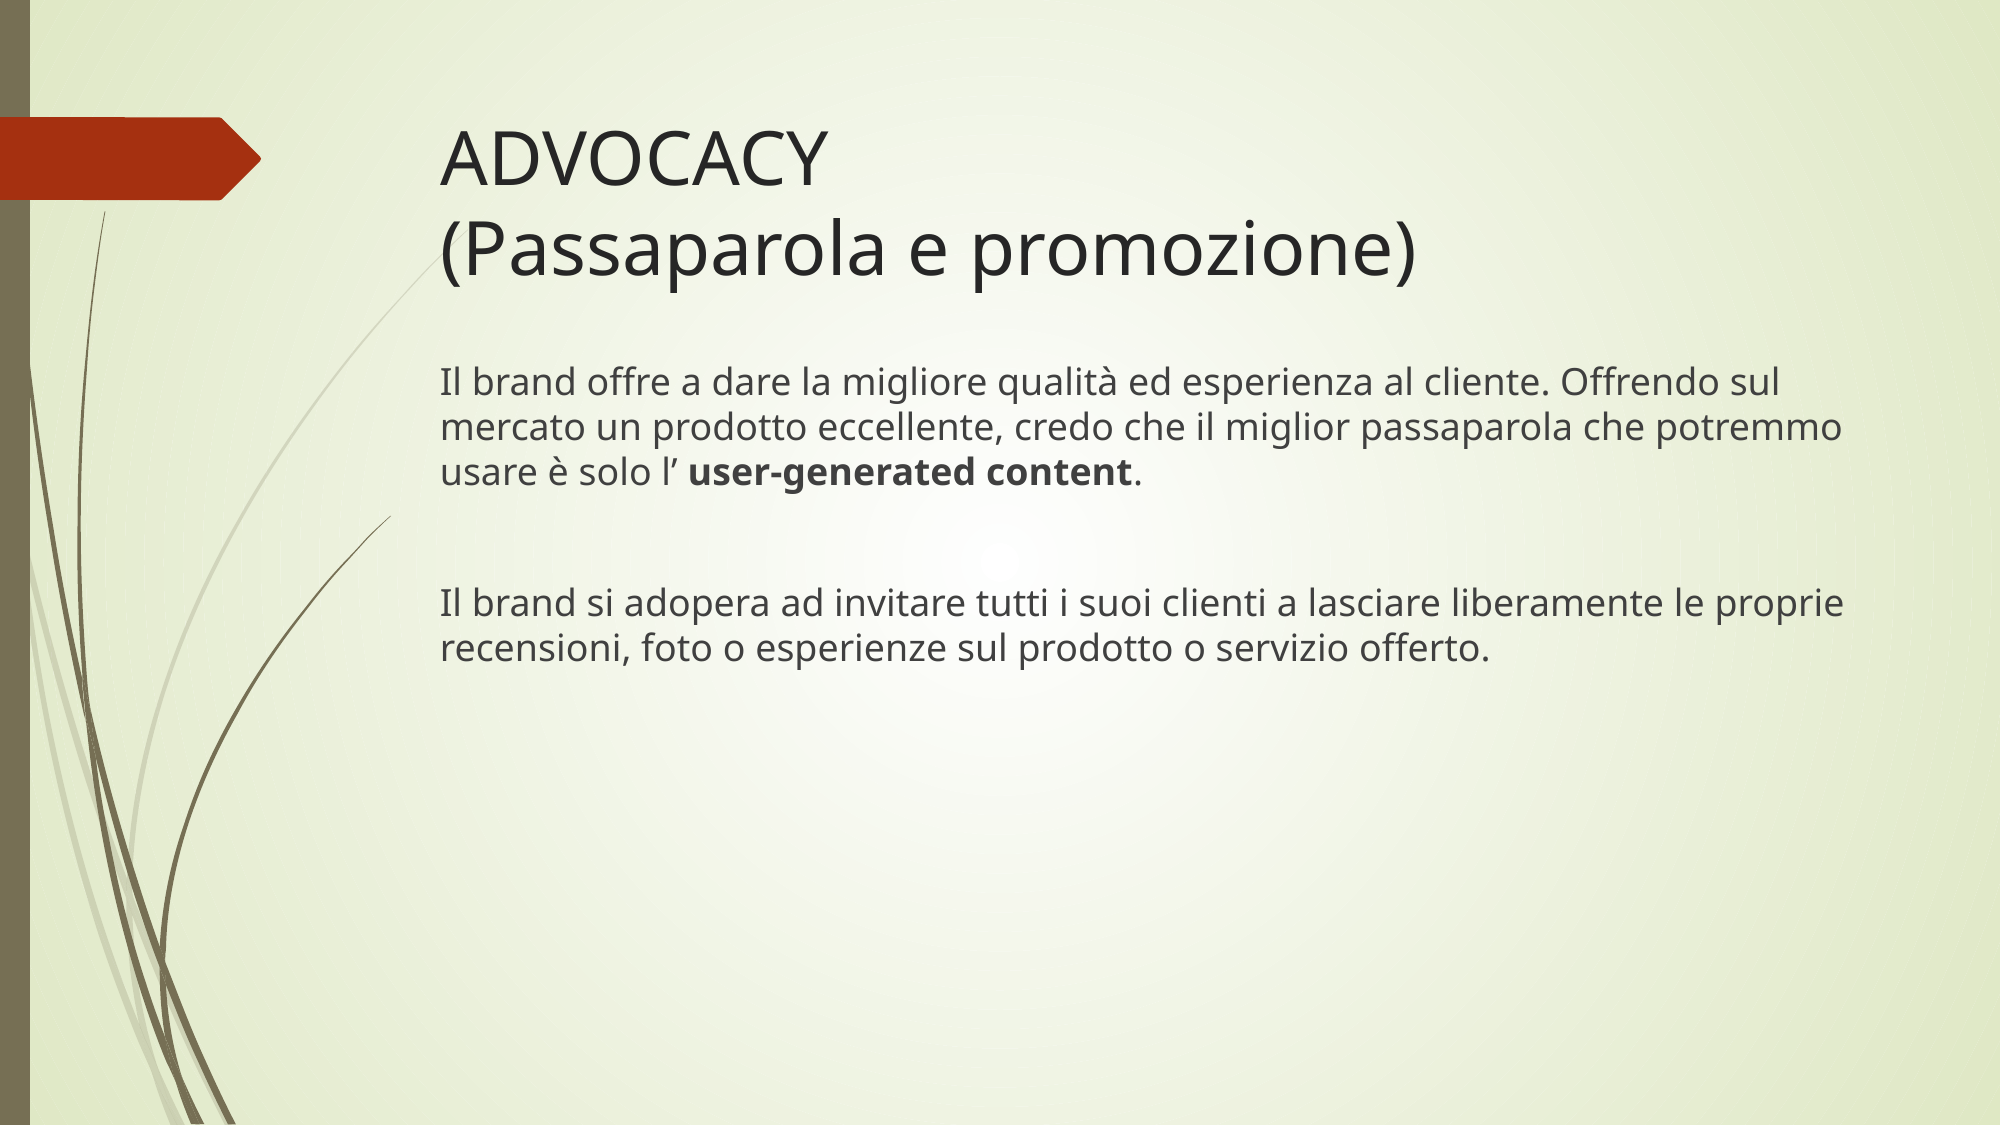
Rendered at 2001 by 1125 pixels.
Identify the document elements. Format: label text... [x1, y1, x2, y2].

title ADVOCACY (Passaparola e promozione) [425, 102, 1888, 313]
list Il brand offre a dare la migliore qualità ed esperienza al cliente. Offrendo sul mercato un prodotto eccellente, credo che il miglior passaparola che potremmo usare è solo l’ user-generated content. Il brand si adopera ad invitare tutti i suoi clienti a lasciare liberamente le proprie recensioni, foto o esperienze sul prodotto o servizio offerto. [424, 350, 1888, 970]
